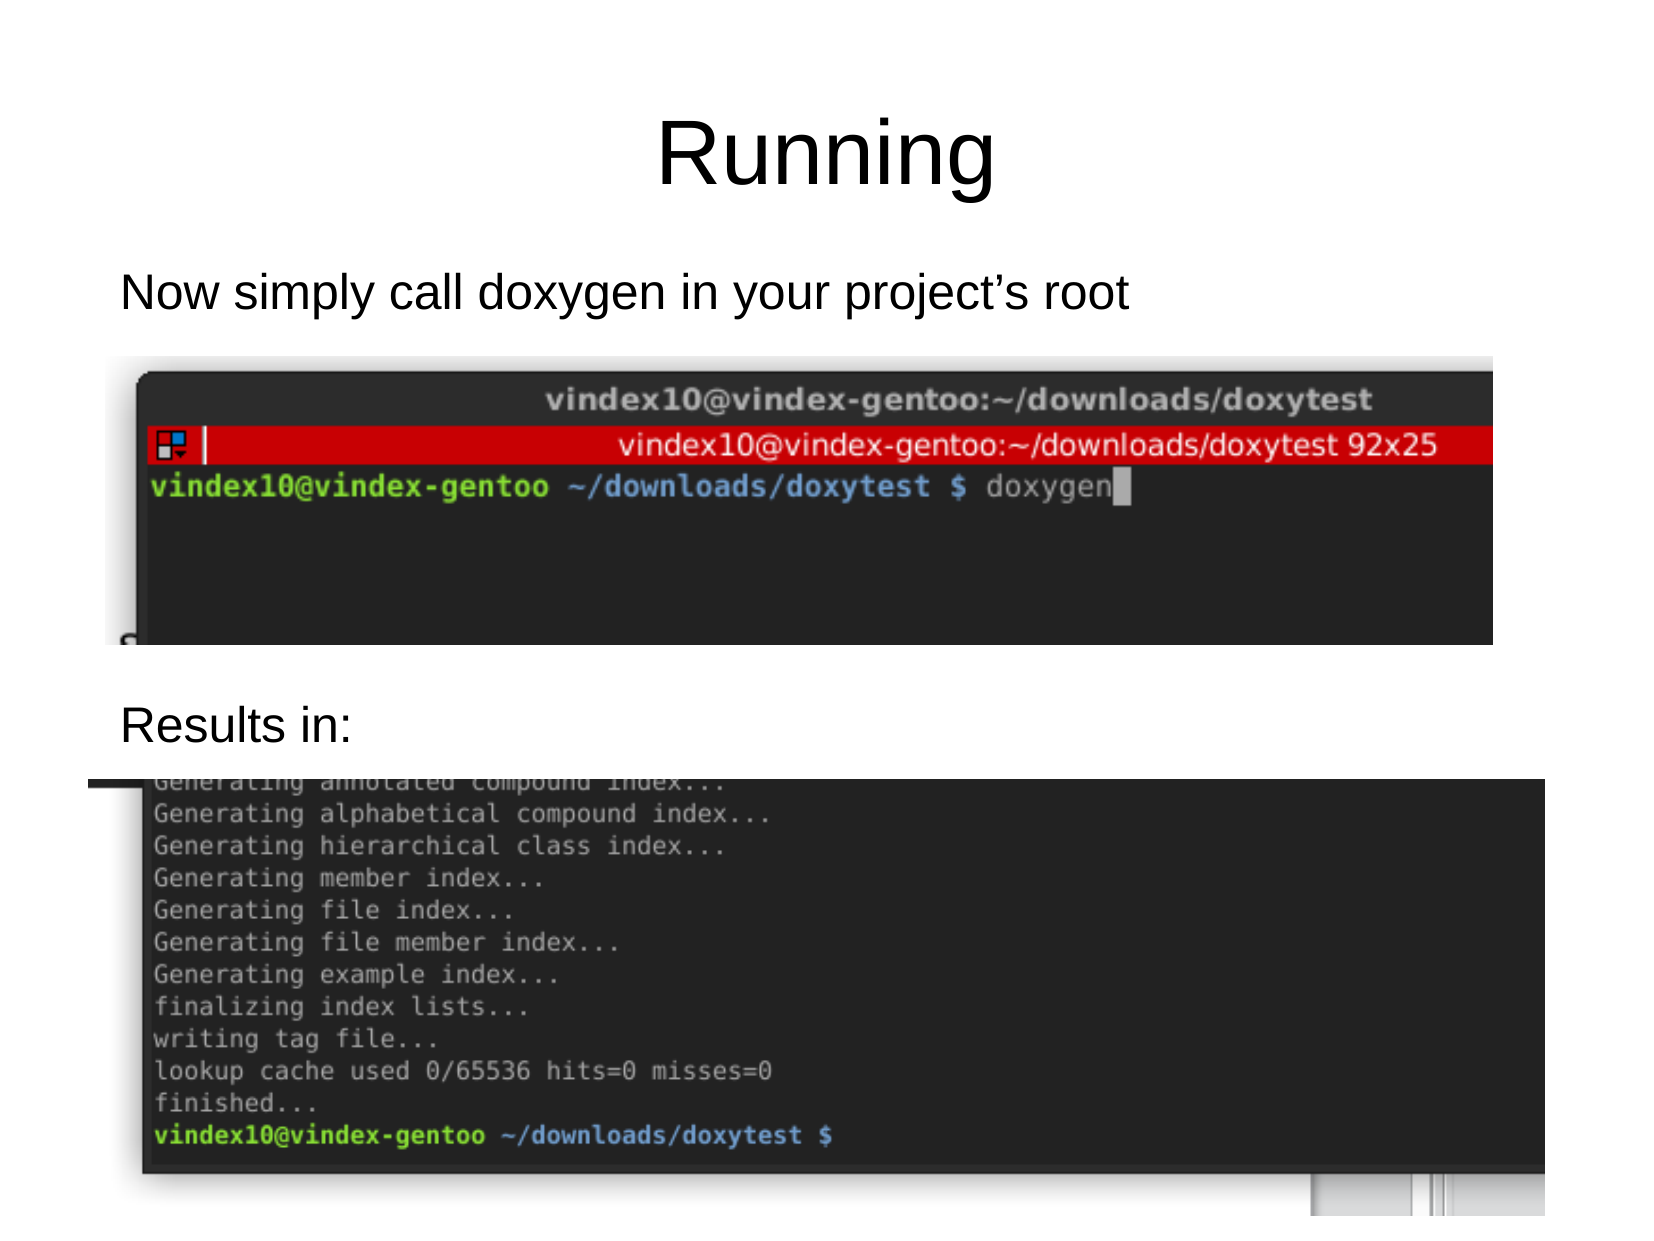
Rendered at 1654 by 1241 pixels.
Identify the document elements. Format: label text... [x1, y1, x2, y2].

title Running [82, 49, 1571, 257]
text_box Results in: [105, 690, 368, 762]
picture [105, 356, 1493, 646]
picture [88, 779, 1546, 1216]
text_box Now simply call doxygen in your project’s root [105, 256, 1145, 328]
